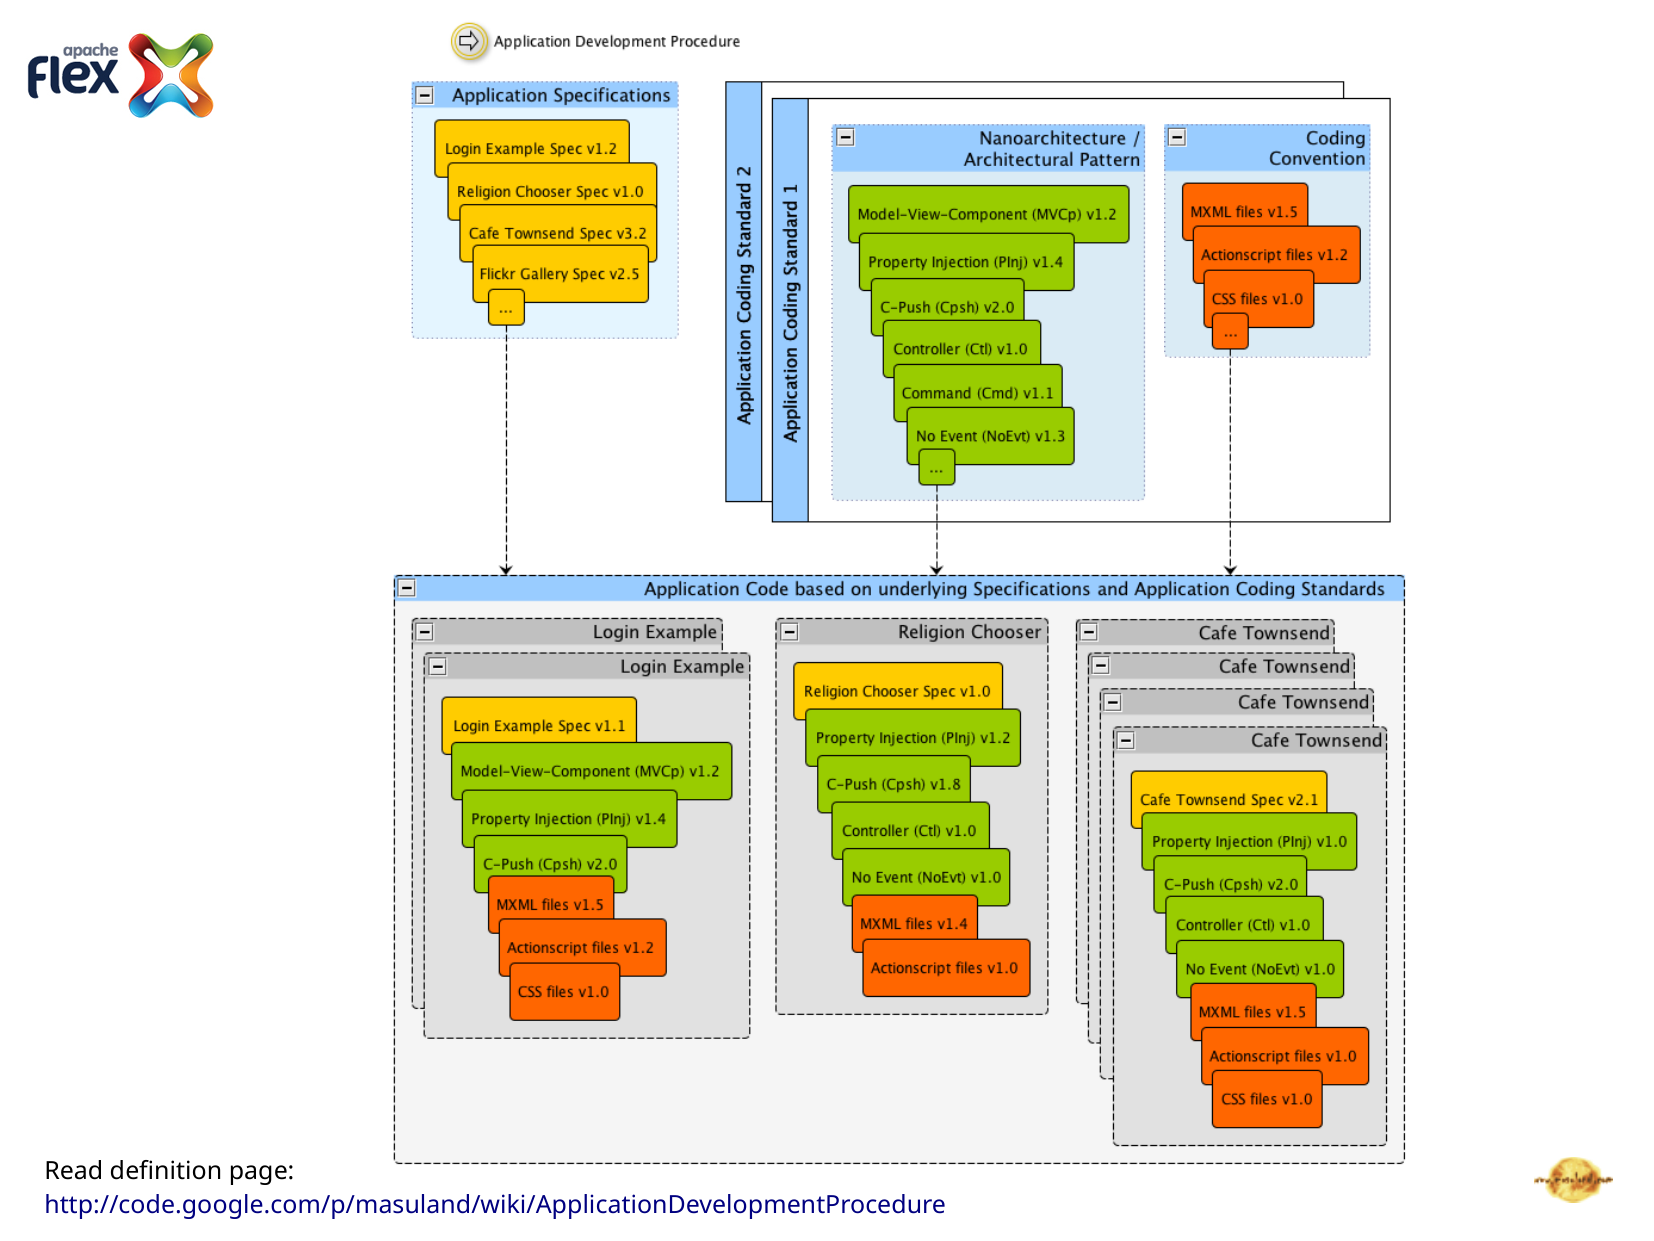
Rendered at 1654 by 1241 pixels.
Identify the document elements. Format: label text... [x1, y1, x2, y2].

picture [25, 25, 215, 125]
picture [376, 5, 1423, 1182]
picture [1534, 1157, 1613, 1203]
text_box Read definition page: http://code.google.com/p/masuland/wiki/ApplicationDevelopmentProcedure [29, 1145, 1211, 1222]
